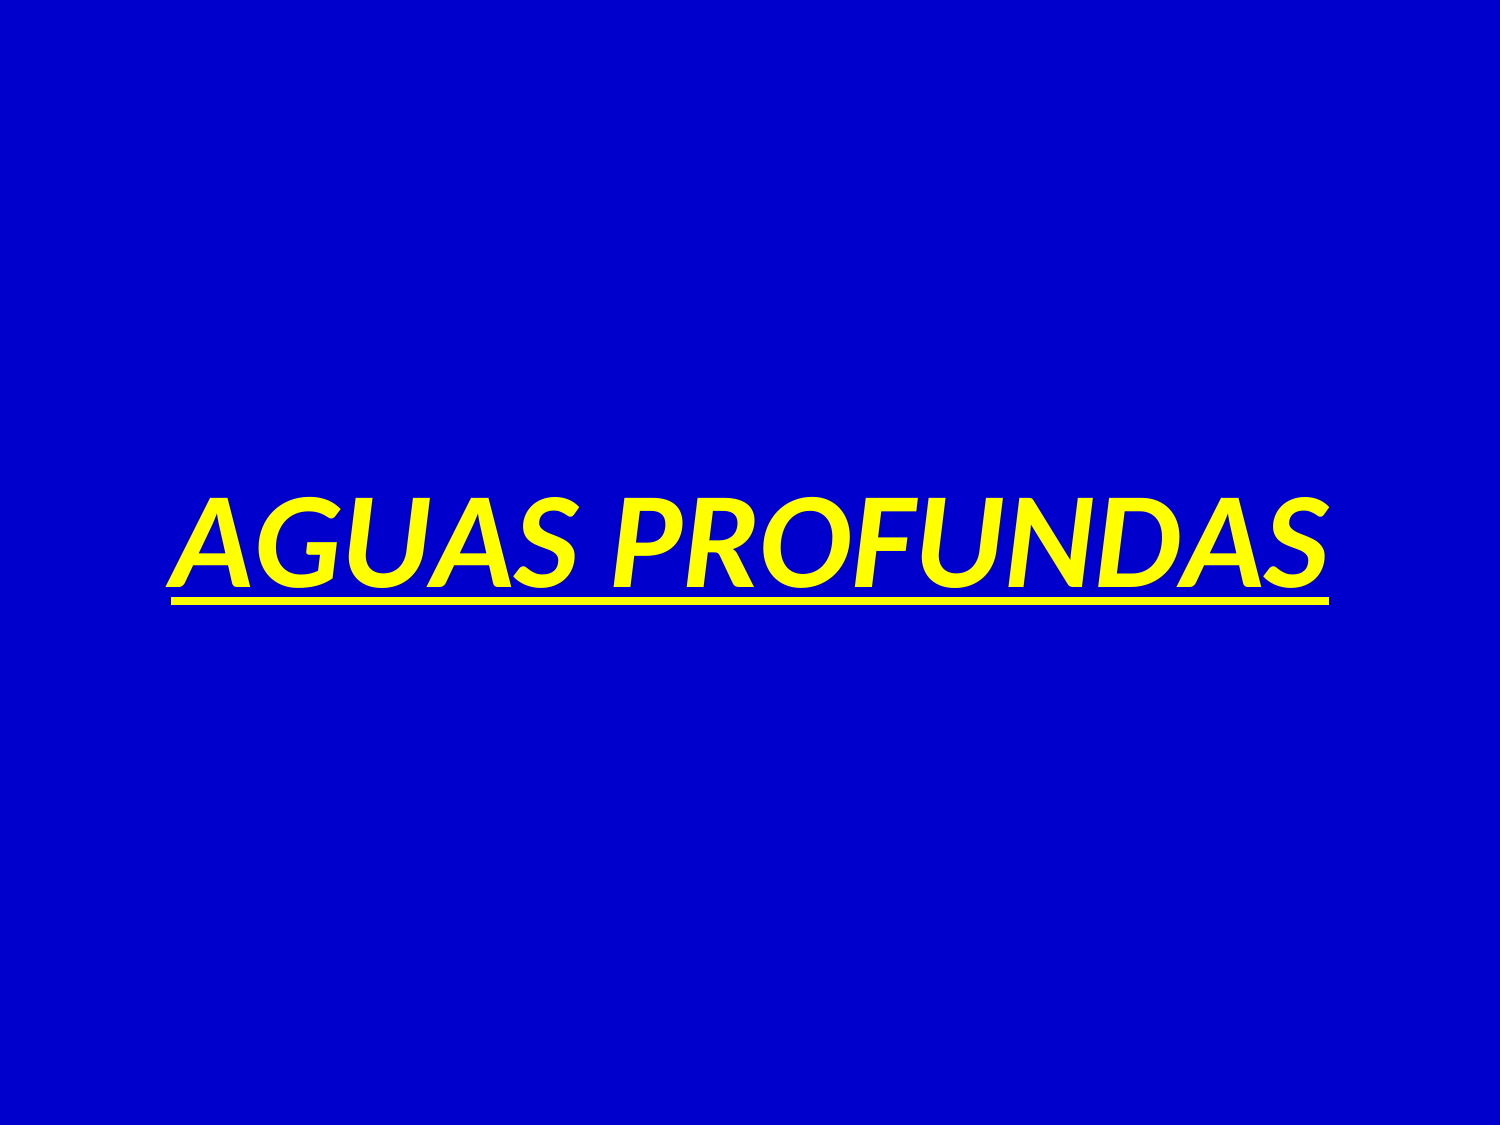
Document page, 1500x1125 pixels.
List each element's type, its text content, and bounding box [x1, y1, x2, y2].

title AGUAS PROFUNDAS [112, 349, 1388, 716]
